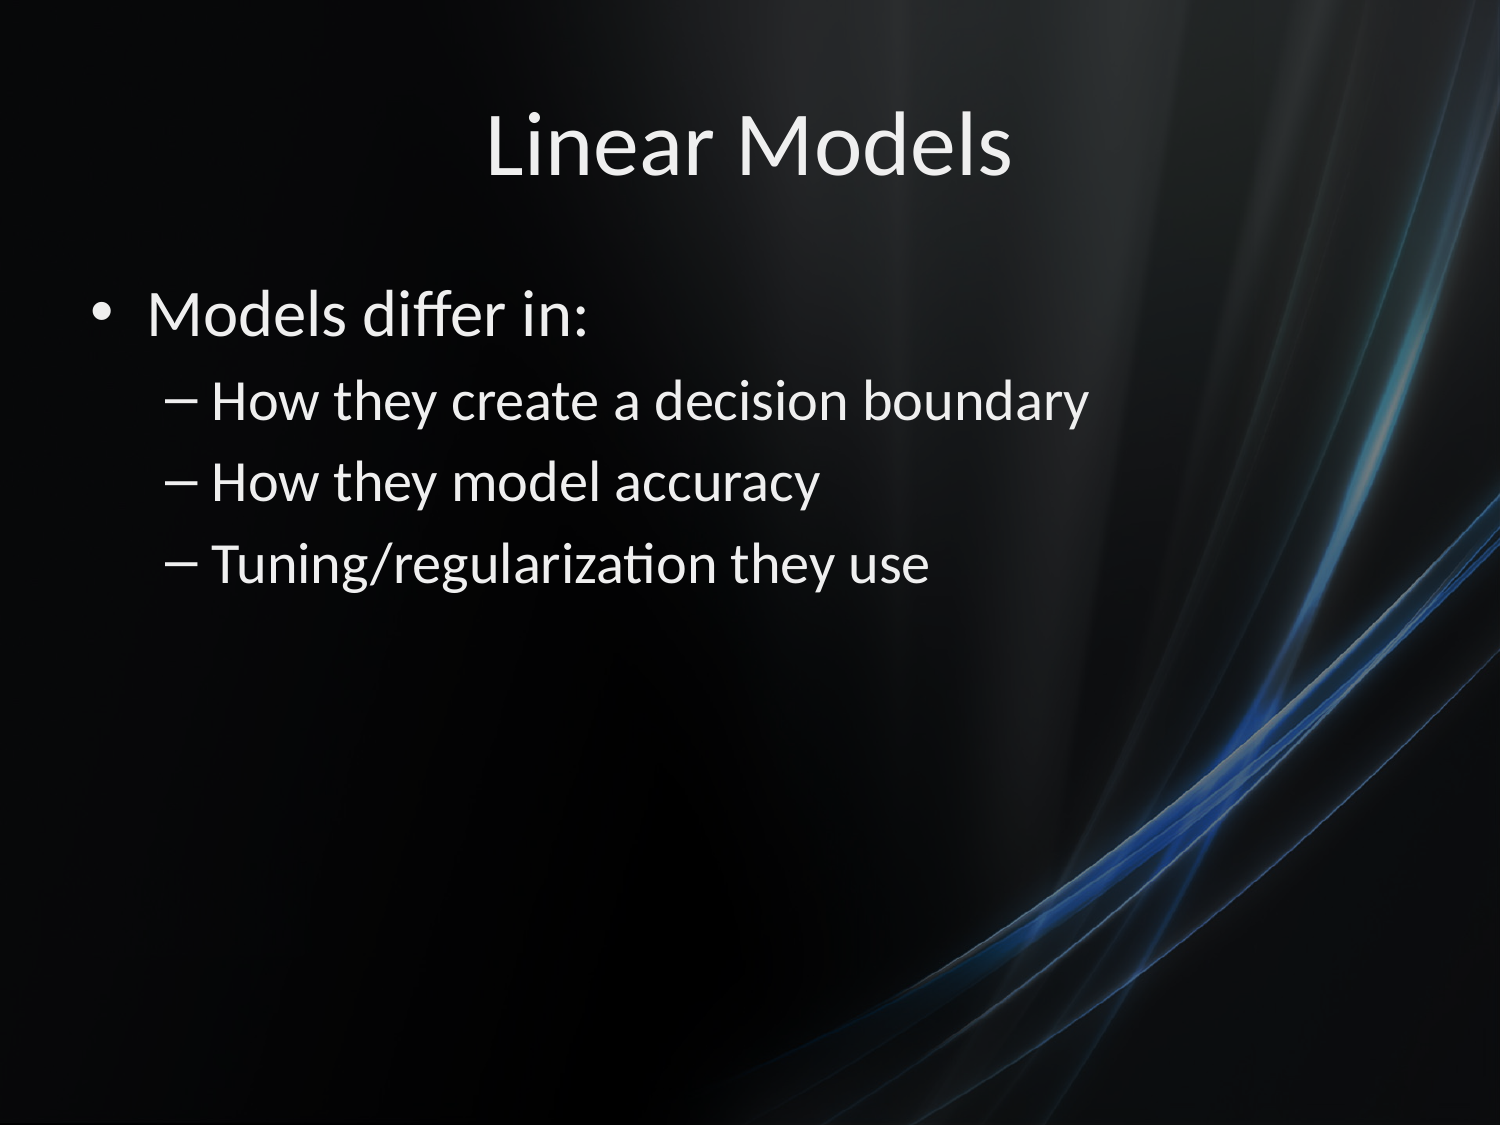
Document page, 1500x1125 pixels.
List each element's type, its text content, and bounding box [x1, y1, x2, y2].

picture [0, 0, 1500, 1125]
title Linear Models [75, 45, 1425, 233]
list Models differ in: How they create a decision boundary How they model accuracy Tuning/regularization they use [75, 262, 1425, 1005]
